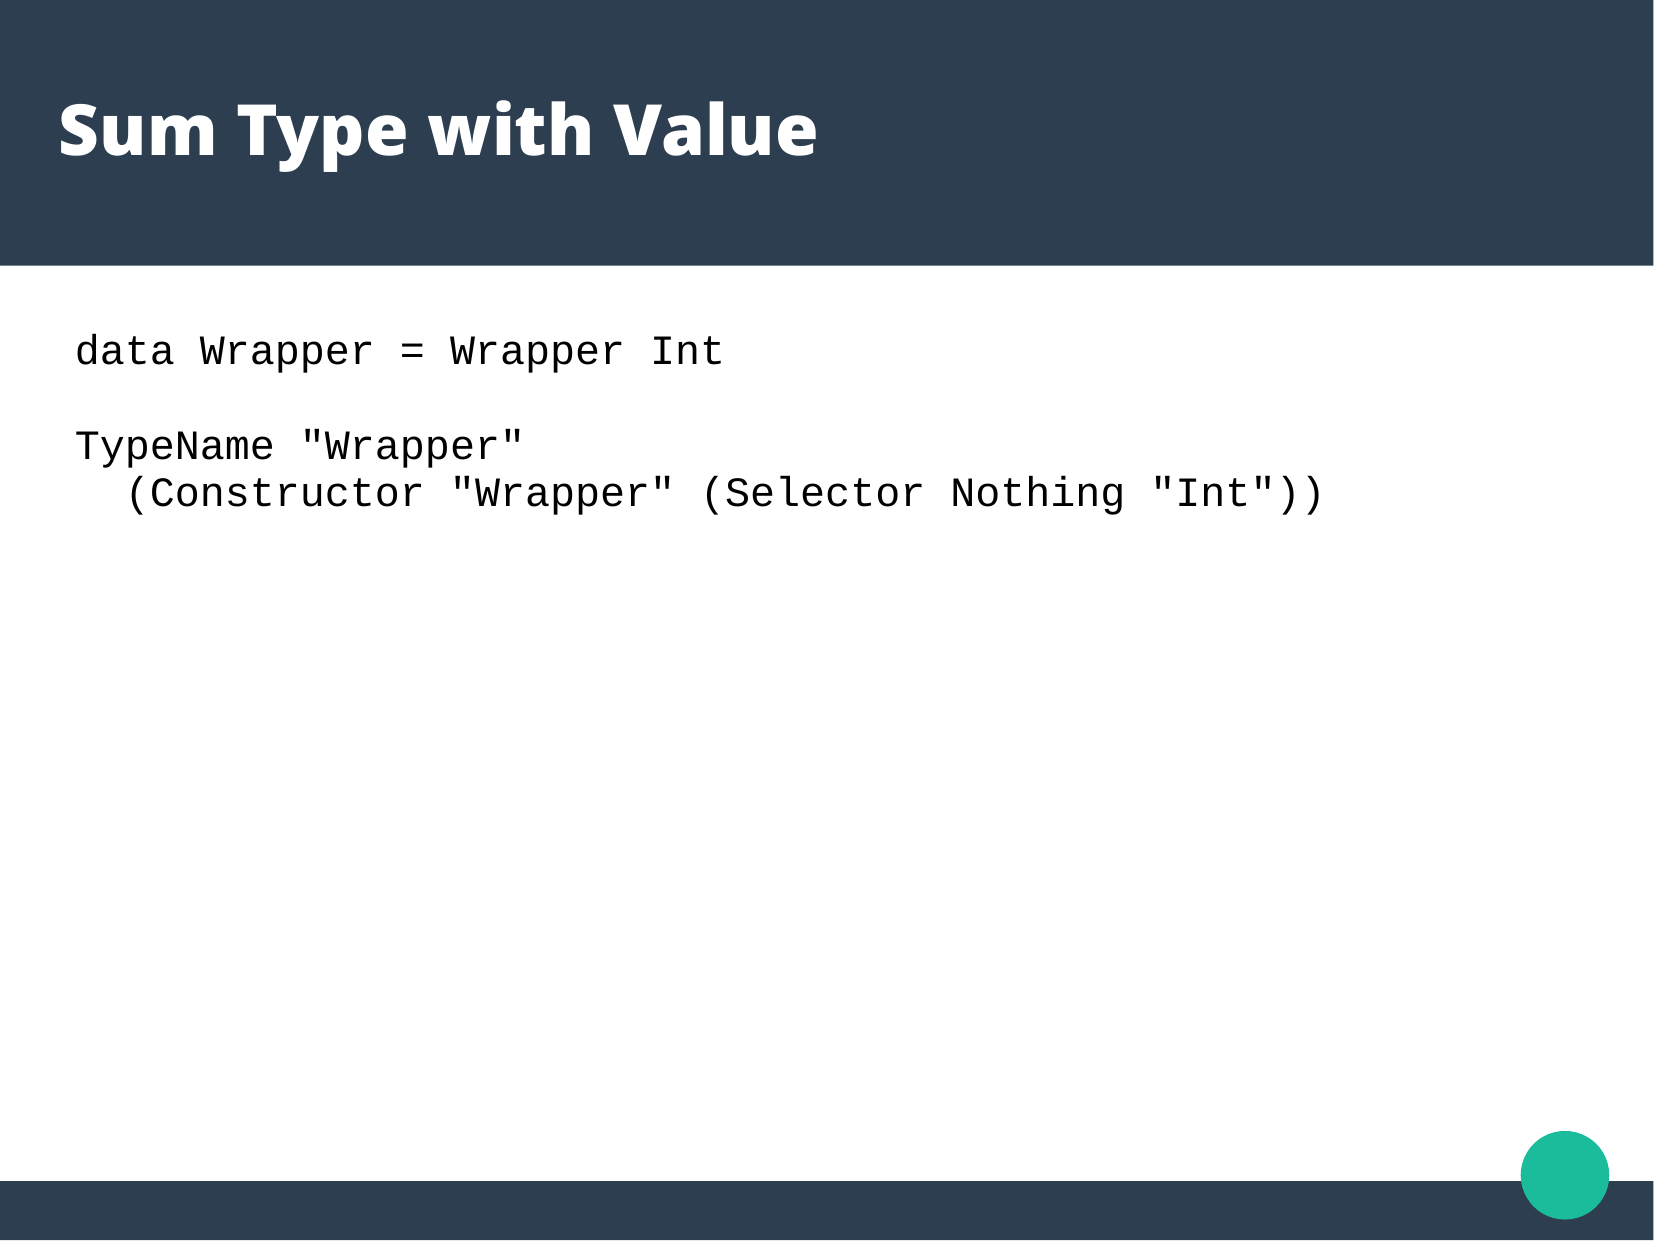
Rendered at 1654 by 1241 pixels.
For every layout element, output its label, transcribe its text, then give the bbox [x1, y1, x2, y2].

text_box data Wrapper = Wrapper Int TypeName "Wrapper" (Constructor "Wrapper" (Selector Nothing "Int")) [60, 322, 1606, 574]
title Sum Type with Value [59, 49, 1595, 207]
